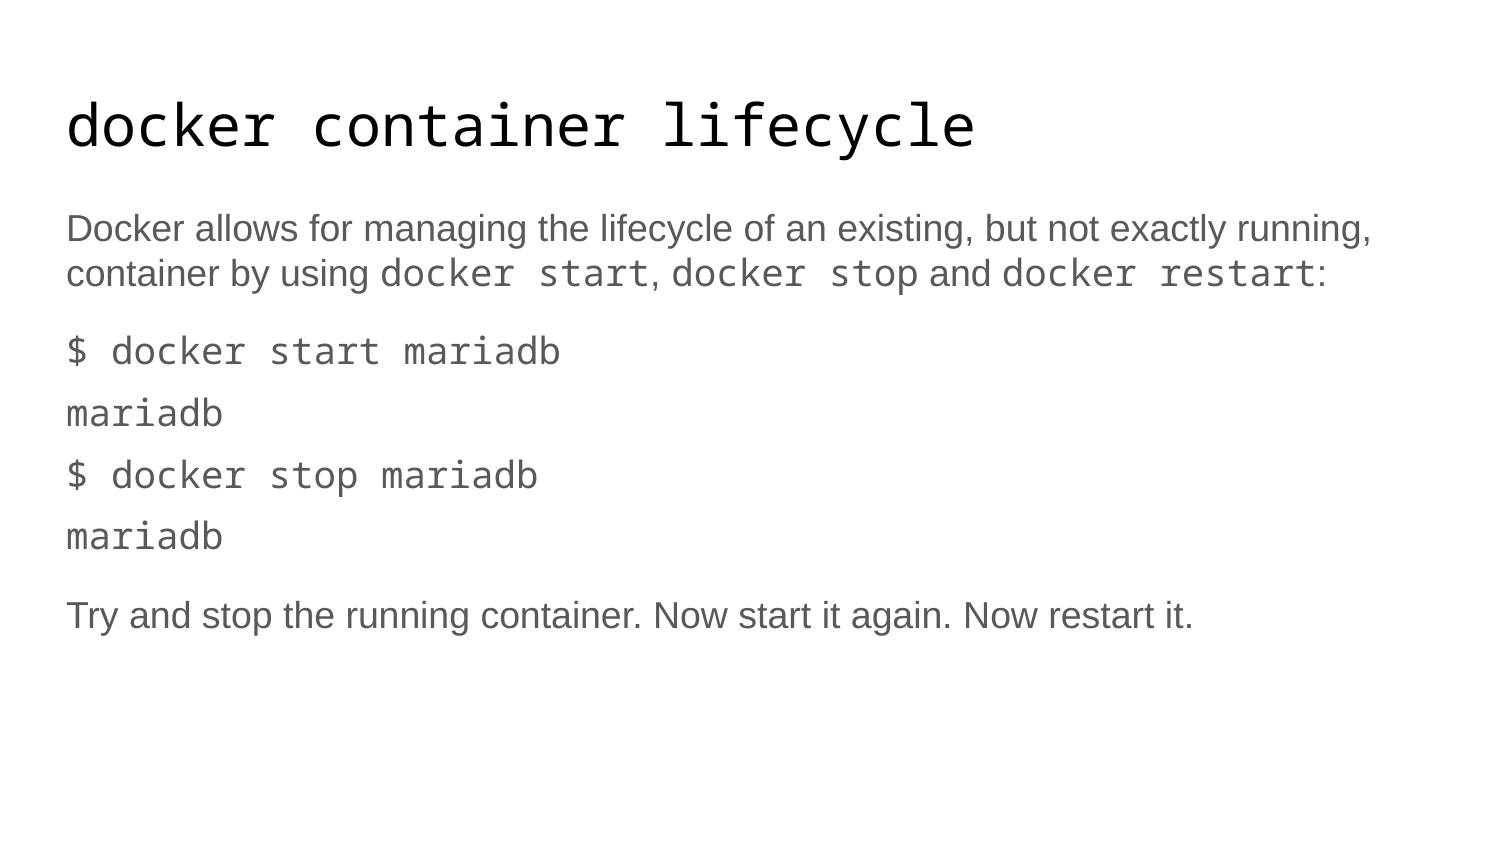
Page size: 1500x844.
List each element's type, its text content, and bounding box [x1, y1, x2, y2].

title docker container lifecycle [51, 72, 1449, 167]
list Docker allows for managing the lifecycle of an existing, but not exactly running, container by using docker start, docker stop and docker restart: $ docker start mariadb mariadb $ docker stop mariadb mariadb Try and stop the running container. Now start it again. Now restart it. [51, 189, 1449, 750]
